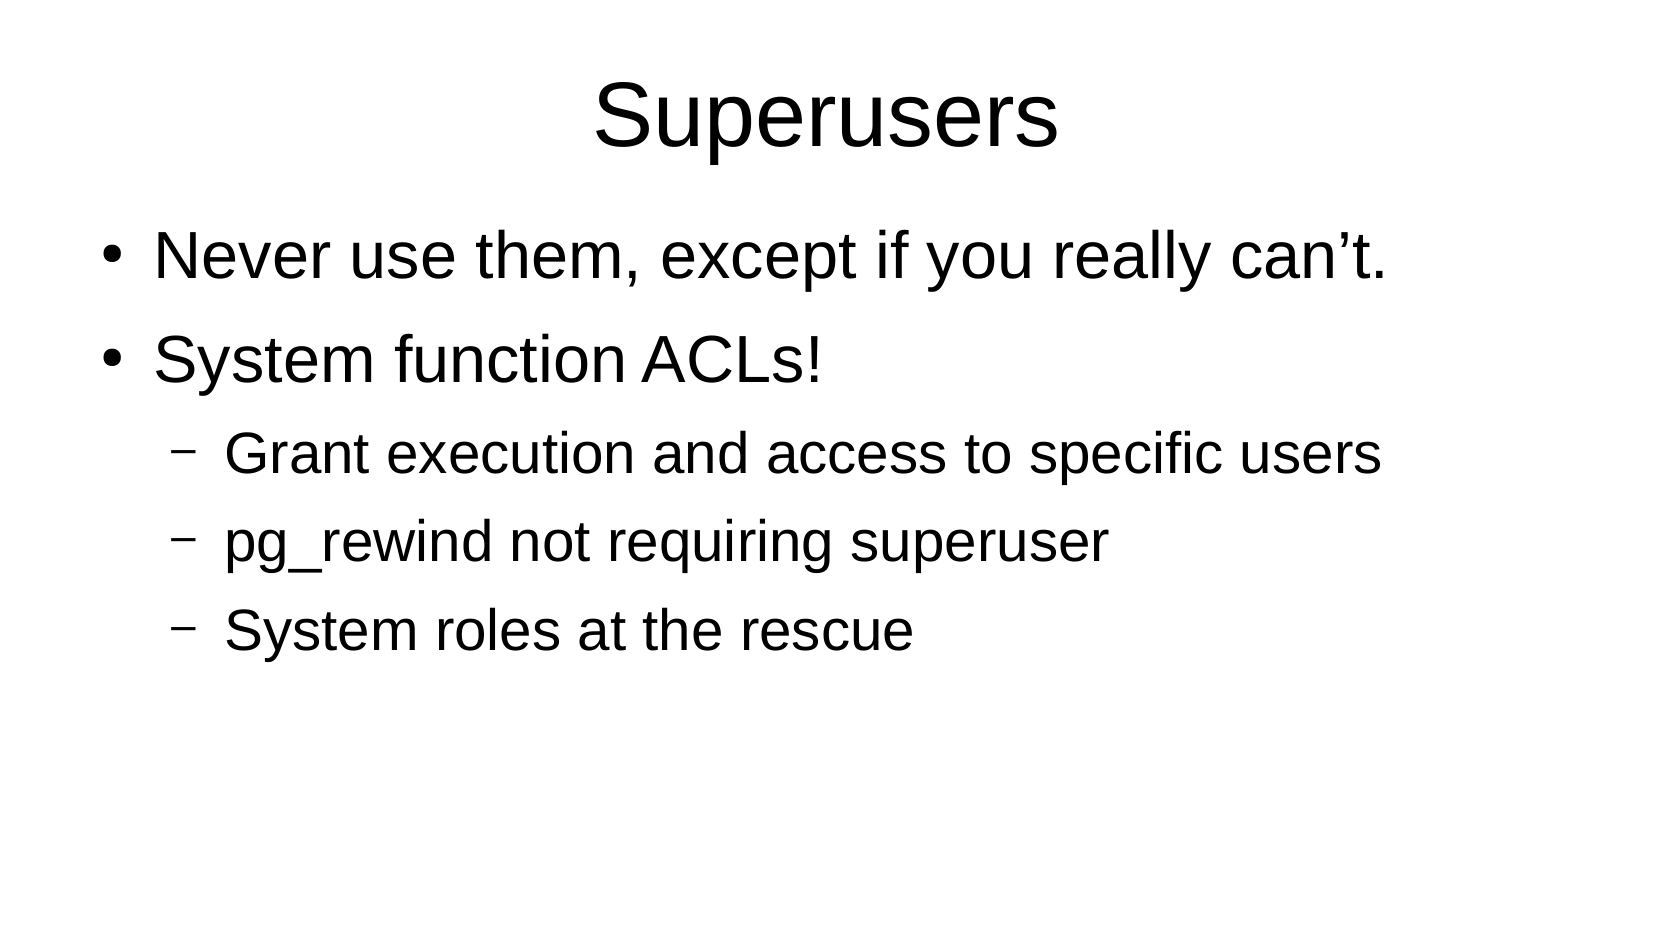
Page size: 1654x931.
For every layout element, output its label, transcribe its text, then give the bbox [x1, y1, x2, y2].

title Superusers [82, 37, 1571, 193]
list Never use them, except if you really can’t. System function ACLs! Grant execution and access to specific users pg_rewind not requiring superuser System roles at the rescue [82, 217, 1571, 758]
